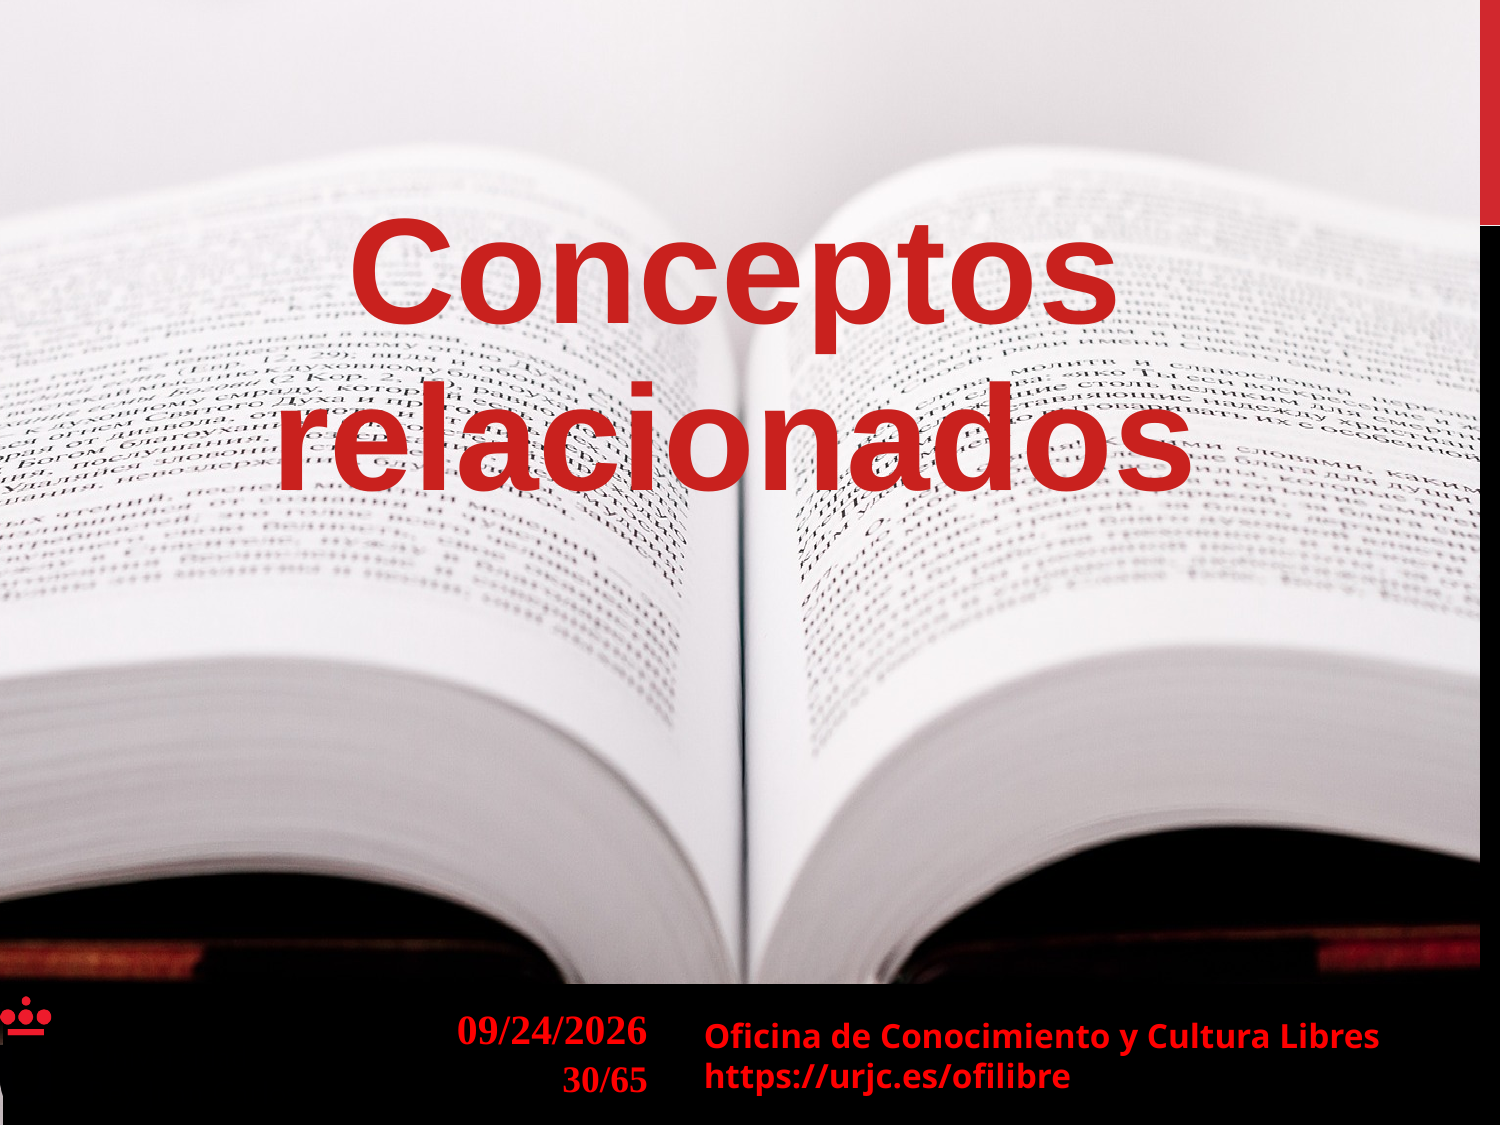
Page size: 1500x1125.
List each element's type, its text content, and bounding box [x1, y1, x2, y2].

text_box Conceptos relacionados [120, 179, 1351, 530]
picture [0, 0, 1500, 1014]
title [75, 285, 1425, 661]
